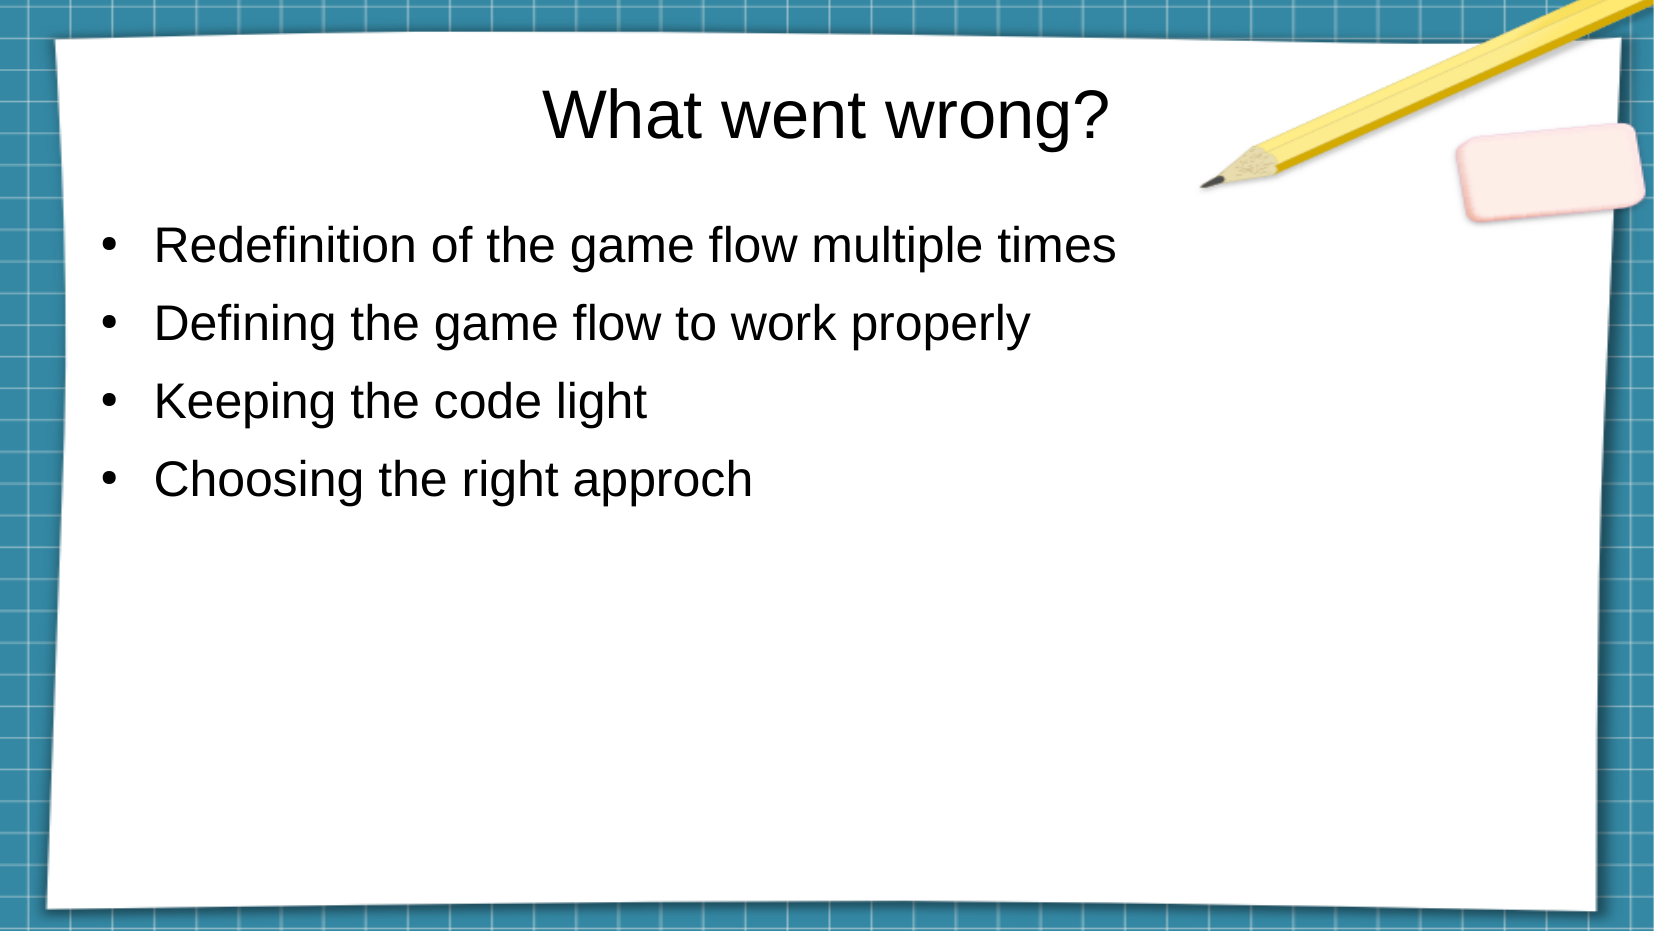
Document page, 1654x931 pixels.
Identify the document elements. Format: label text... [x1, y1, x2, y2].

title What went wrong? [82, 37, 1571, 193]
picture [0, 0, 1654, 931]
list Redefinition of the game flow multiple times Defining the game flow to work properly Keeping the code light Choosing the right approch [82, 217, 1571, 758]
